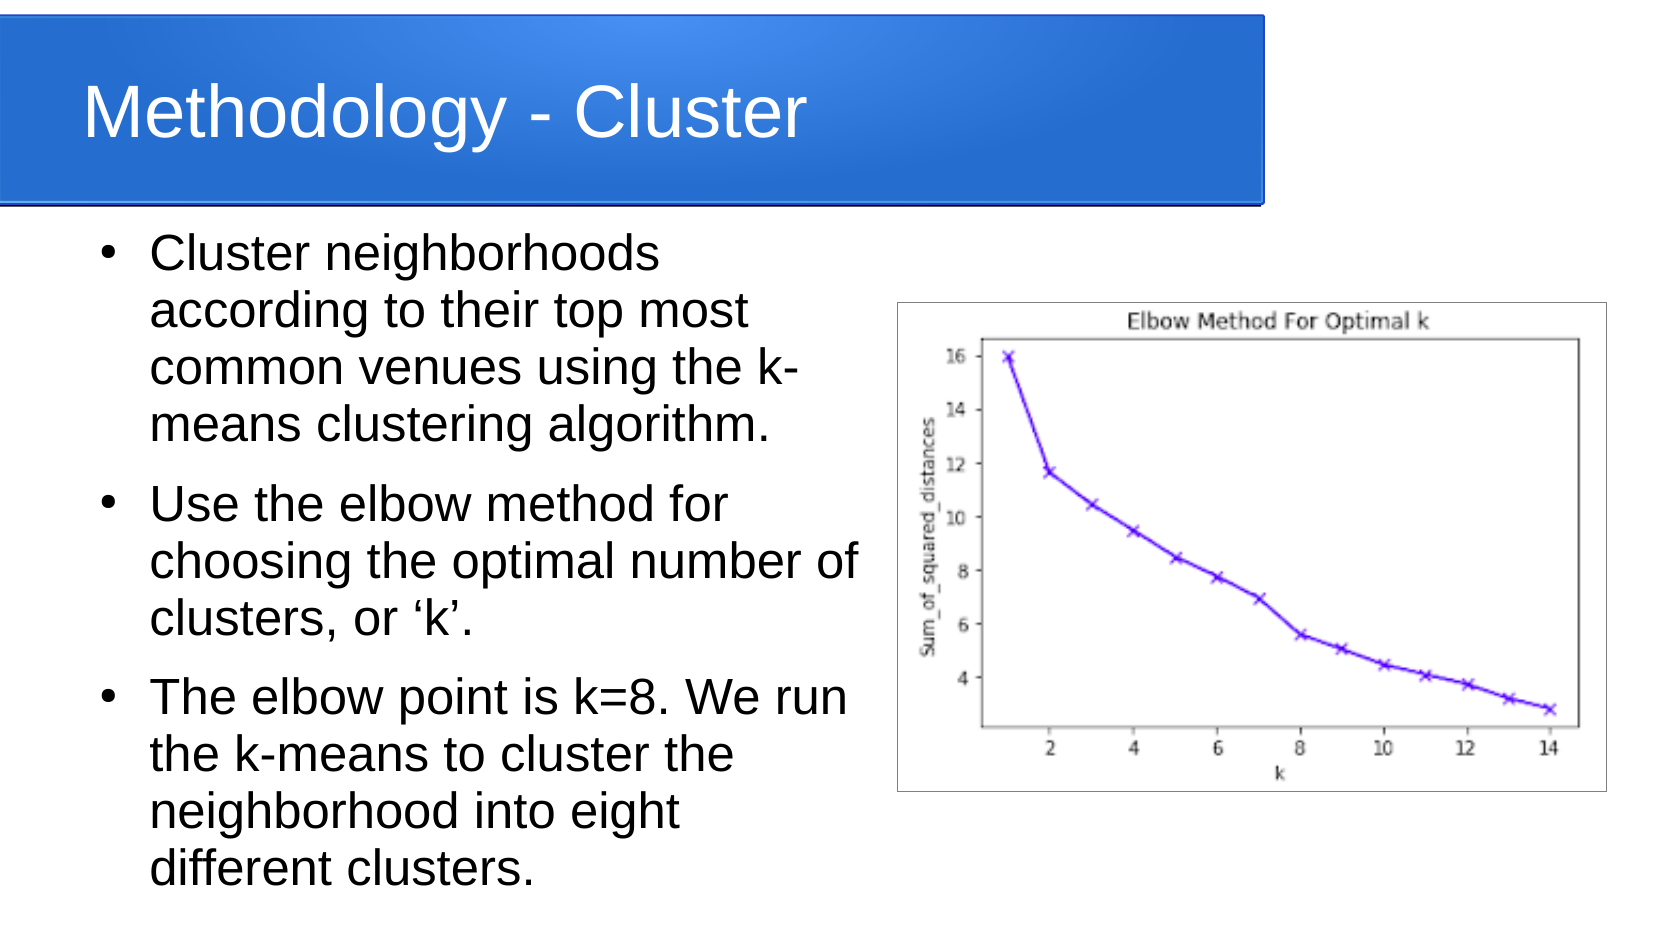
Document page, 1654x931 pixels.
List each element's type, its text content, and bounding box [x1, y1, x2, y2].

title Methodology - Cluster [82, 35, 1235, 189]
picture [897, 302, 1607, 792]
list Cluster neighborhoods according to their top most common venues using the k-means clustering algorithm. Use the elbow method for choosing the optimal number of clusters, or ‘k’. The elbow point is k=8. We run the k-means to cluster the neighborhood into eight different clusters. [82, 224, 863, 898]
